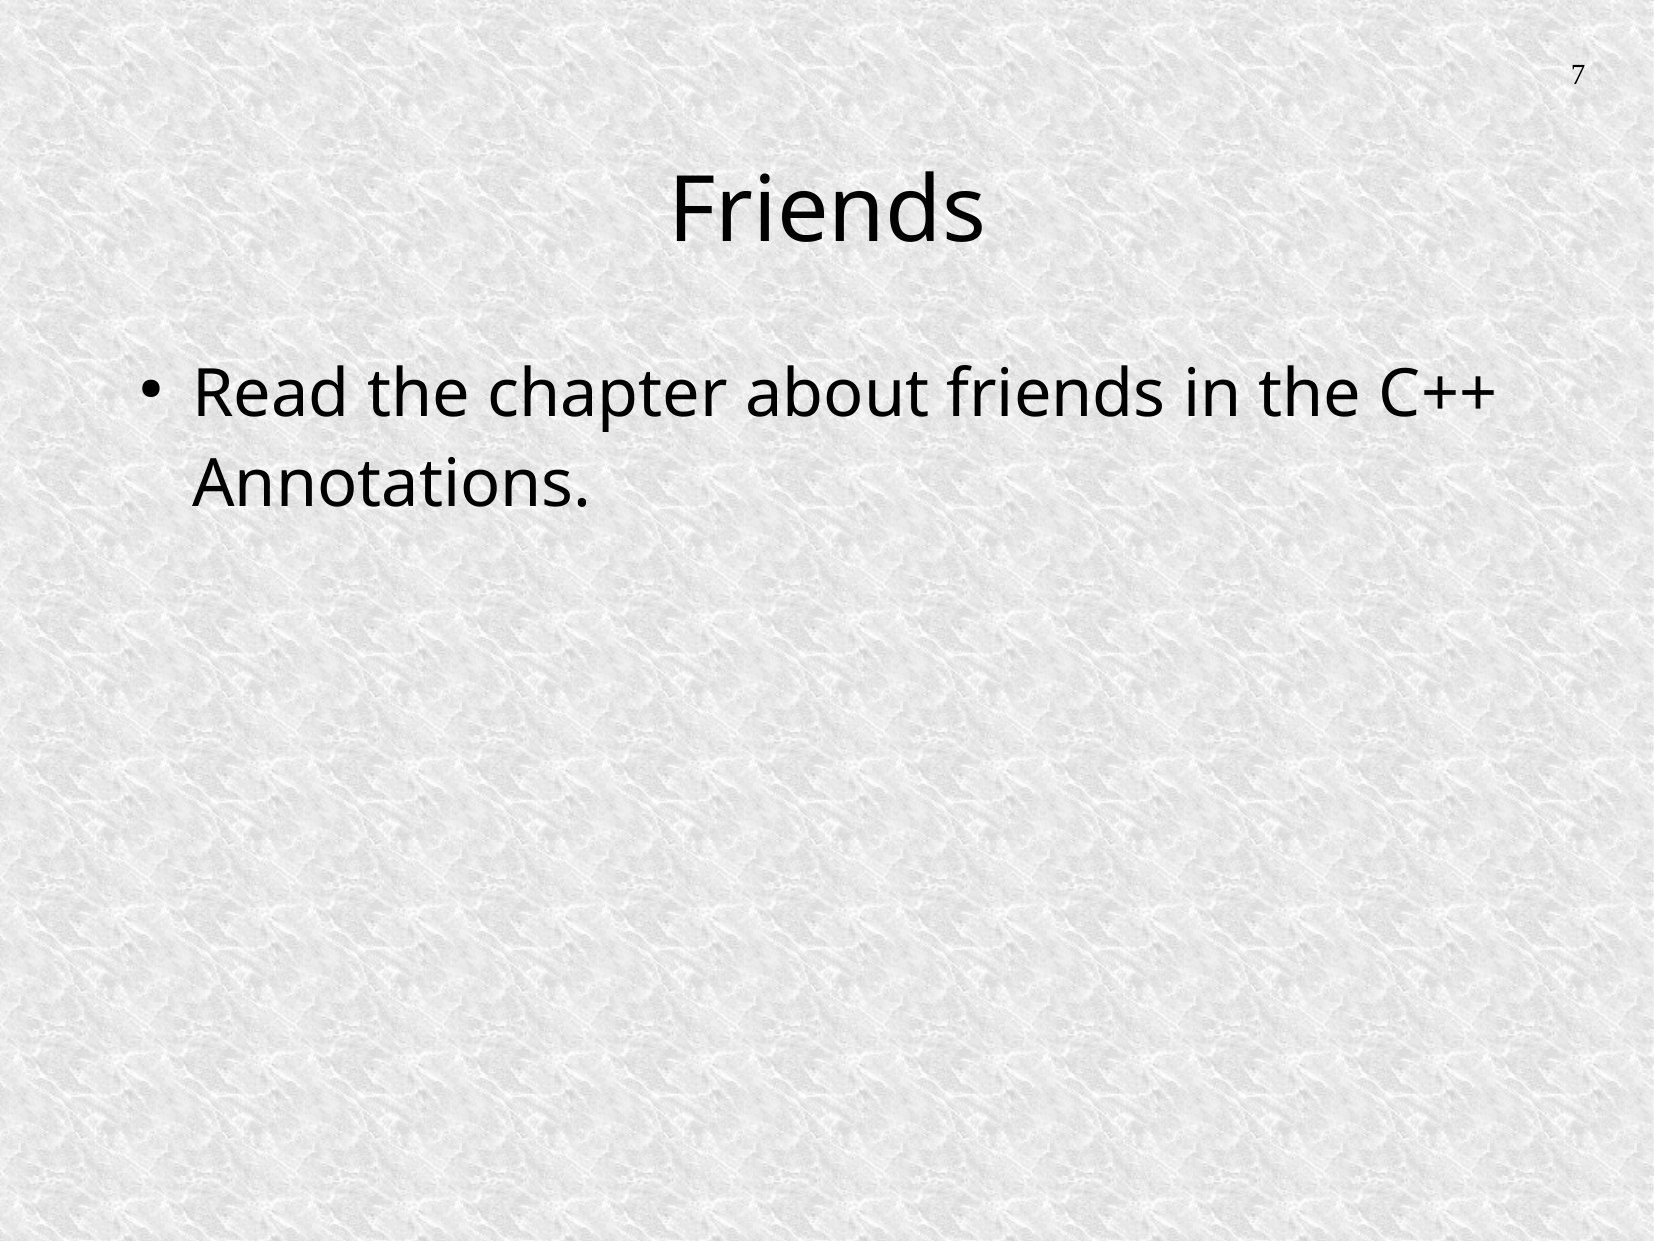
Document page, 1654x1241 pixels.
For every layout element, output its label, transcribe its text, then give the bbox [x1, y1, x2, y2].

title Friends [121, 102, 1534, 311]
picture [0, 0, 1654, 1241]
list Read the chapter about friends in the C++ Annotations. [121, 344, 1534, 1127]
